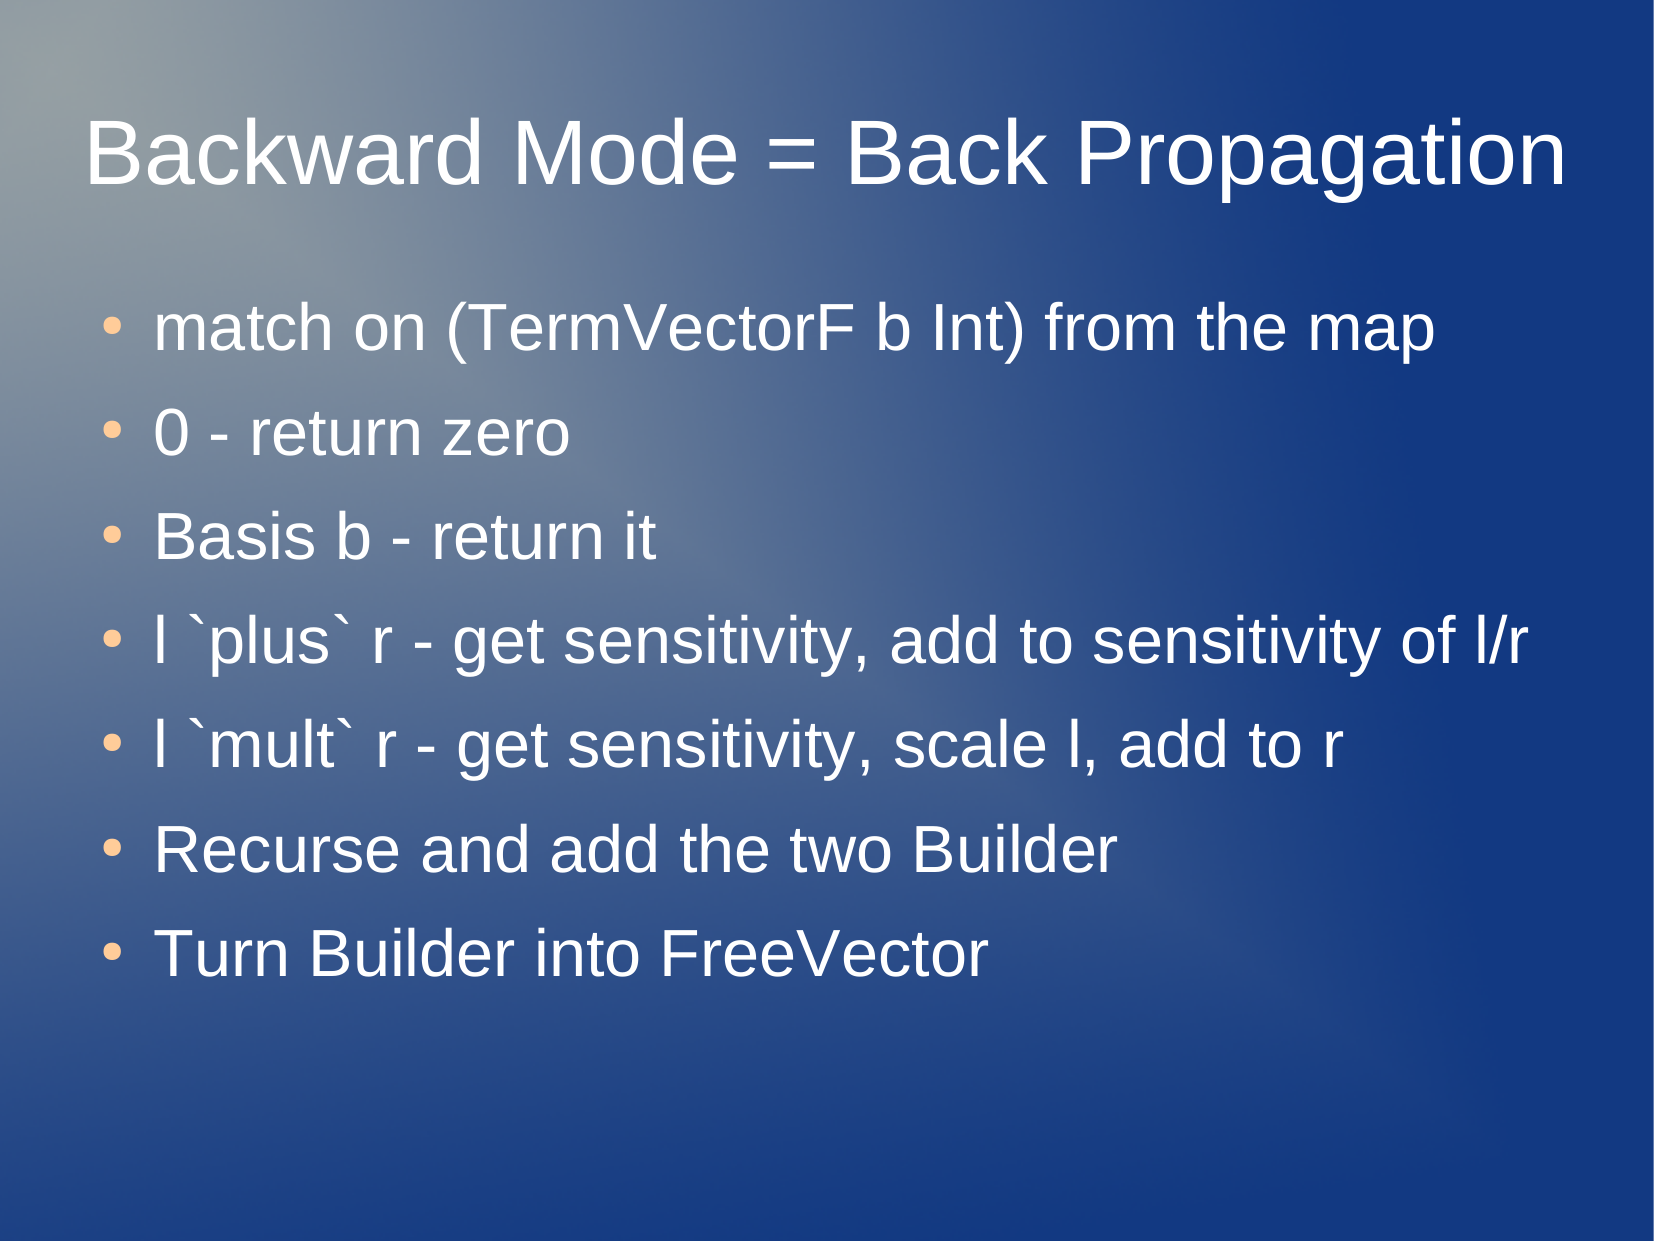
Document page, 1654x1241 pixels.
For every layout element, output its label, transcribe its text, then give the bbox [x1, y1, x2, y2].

title Backward Mode = Back Propagation [82, 49, 1571, 257]
picture [0, 0, 1654, 1241]
list match on (TermVectorF b Int) from the map 0 - return zero Basis b - return it l `plus` r - get sensitivity, add to sensitivity of l/r l `mult` r - get sensitivity, scale l, add to r Recurse and add the two Builder Turn Builder into FreeVector [82, 290, 1571, 1216]
